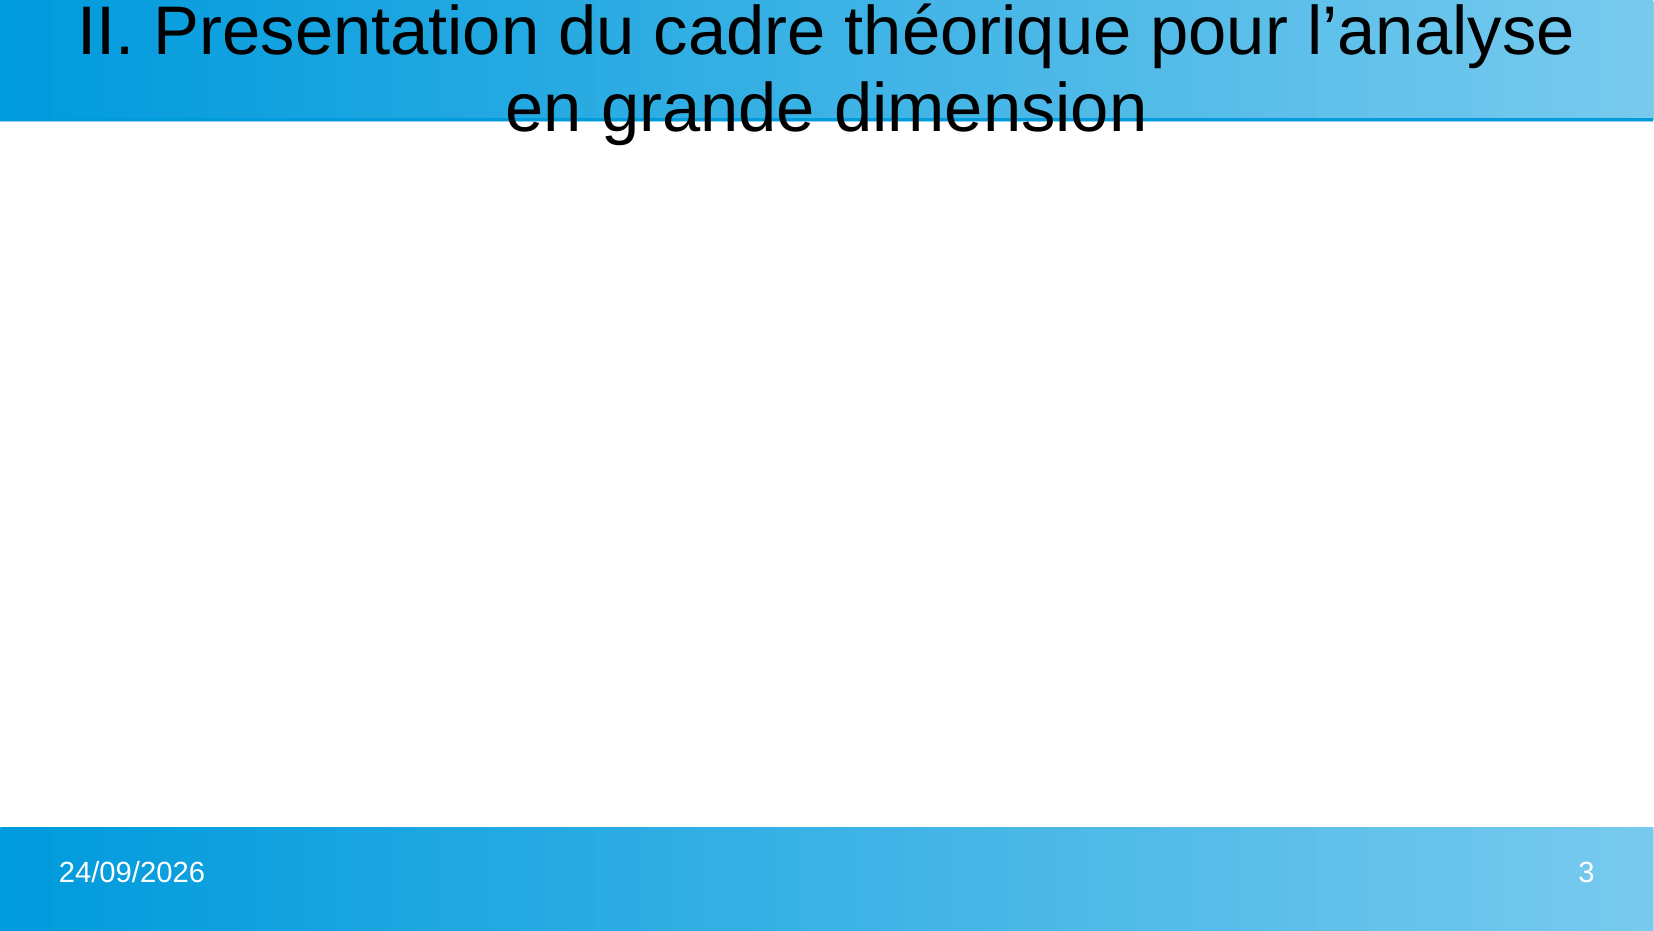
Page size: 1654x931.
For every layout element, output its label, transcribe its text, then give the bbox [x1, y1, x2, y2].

title II. Presentation du cadre théorique pour l’analyse en grande dimension [59, 0, 1595, 146]
